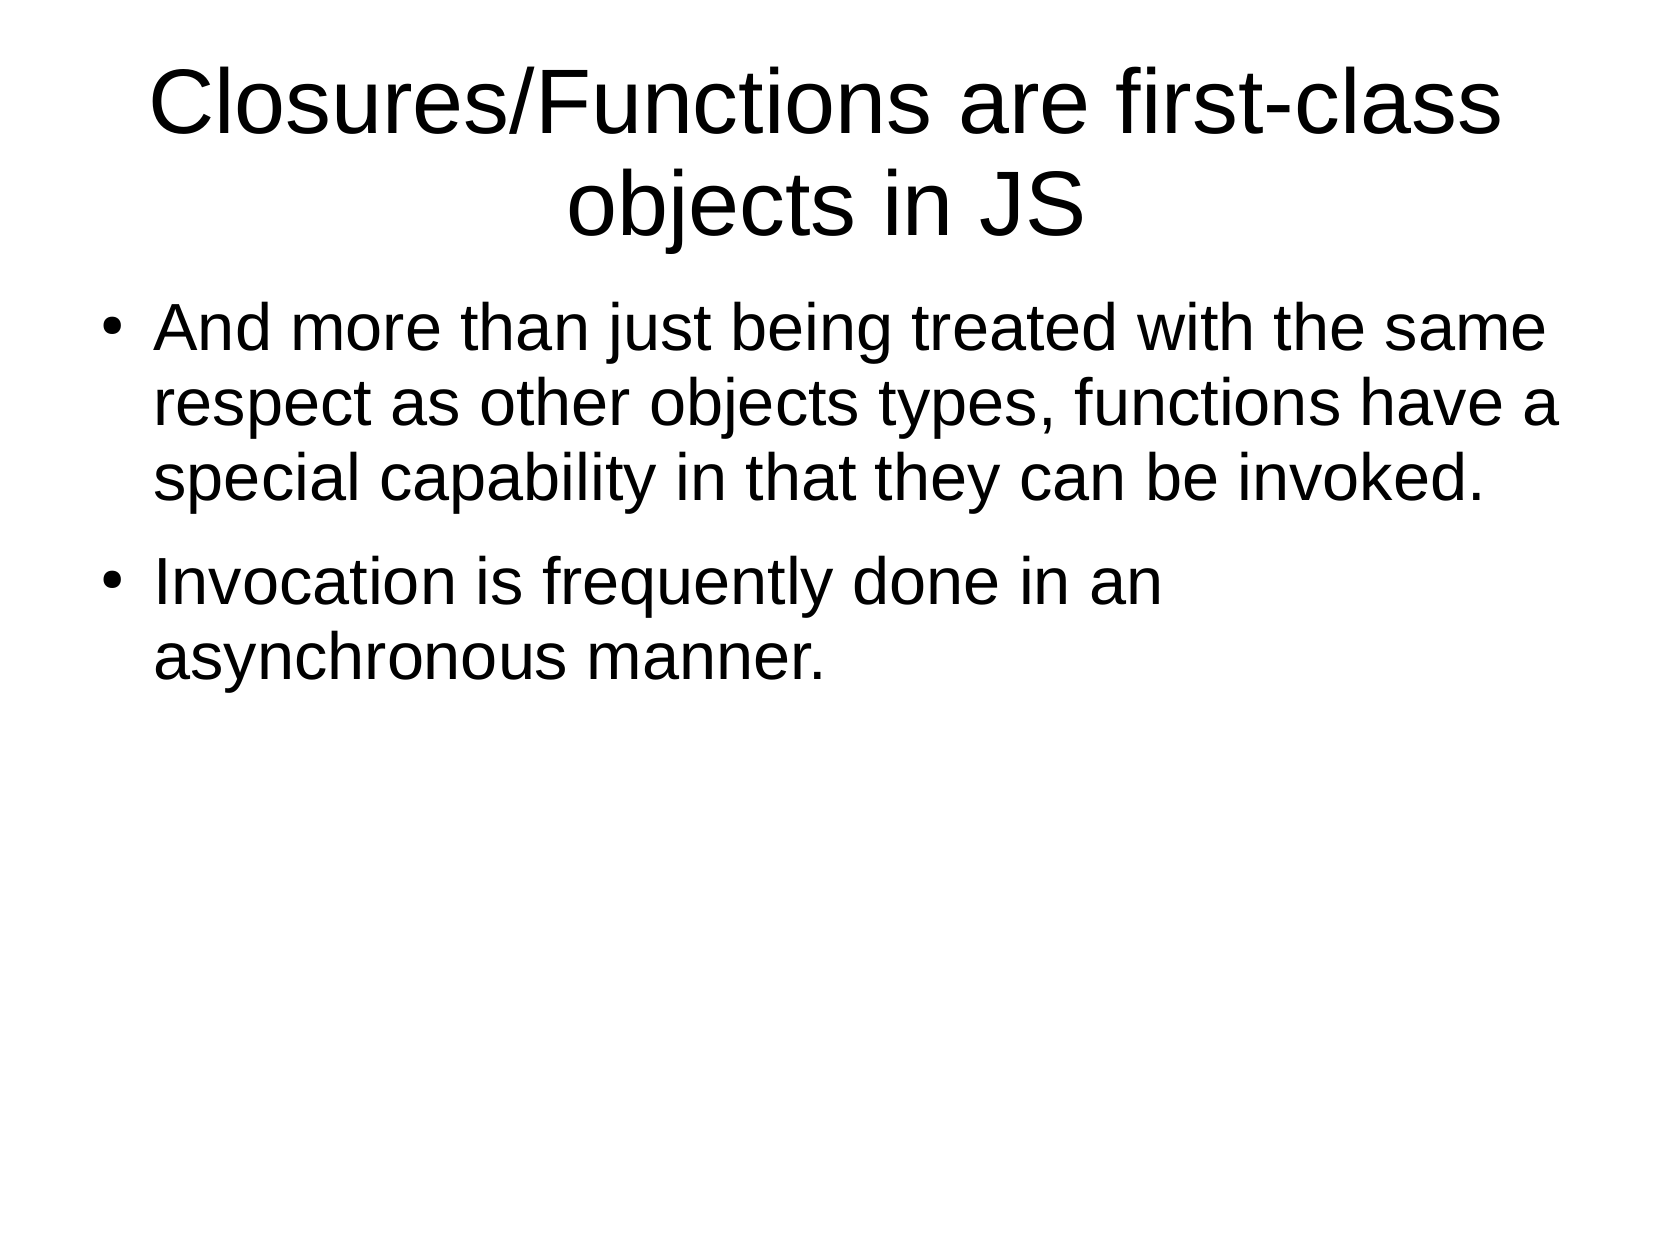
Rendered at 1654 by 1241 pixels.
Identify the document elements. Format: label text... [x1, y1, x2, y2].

title Closures/Functions are first-class objects in JS [82, 49, 1571, 257]
list And more than just being treated with the same respect as other objects types, functions have a special capability in that they can be invoked. Invocation is frequently done in an asynchronous manner. [82, 290, 1571, 1010]
